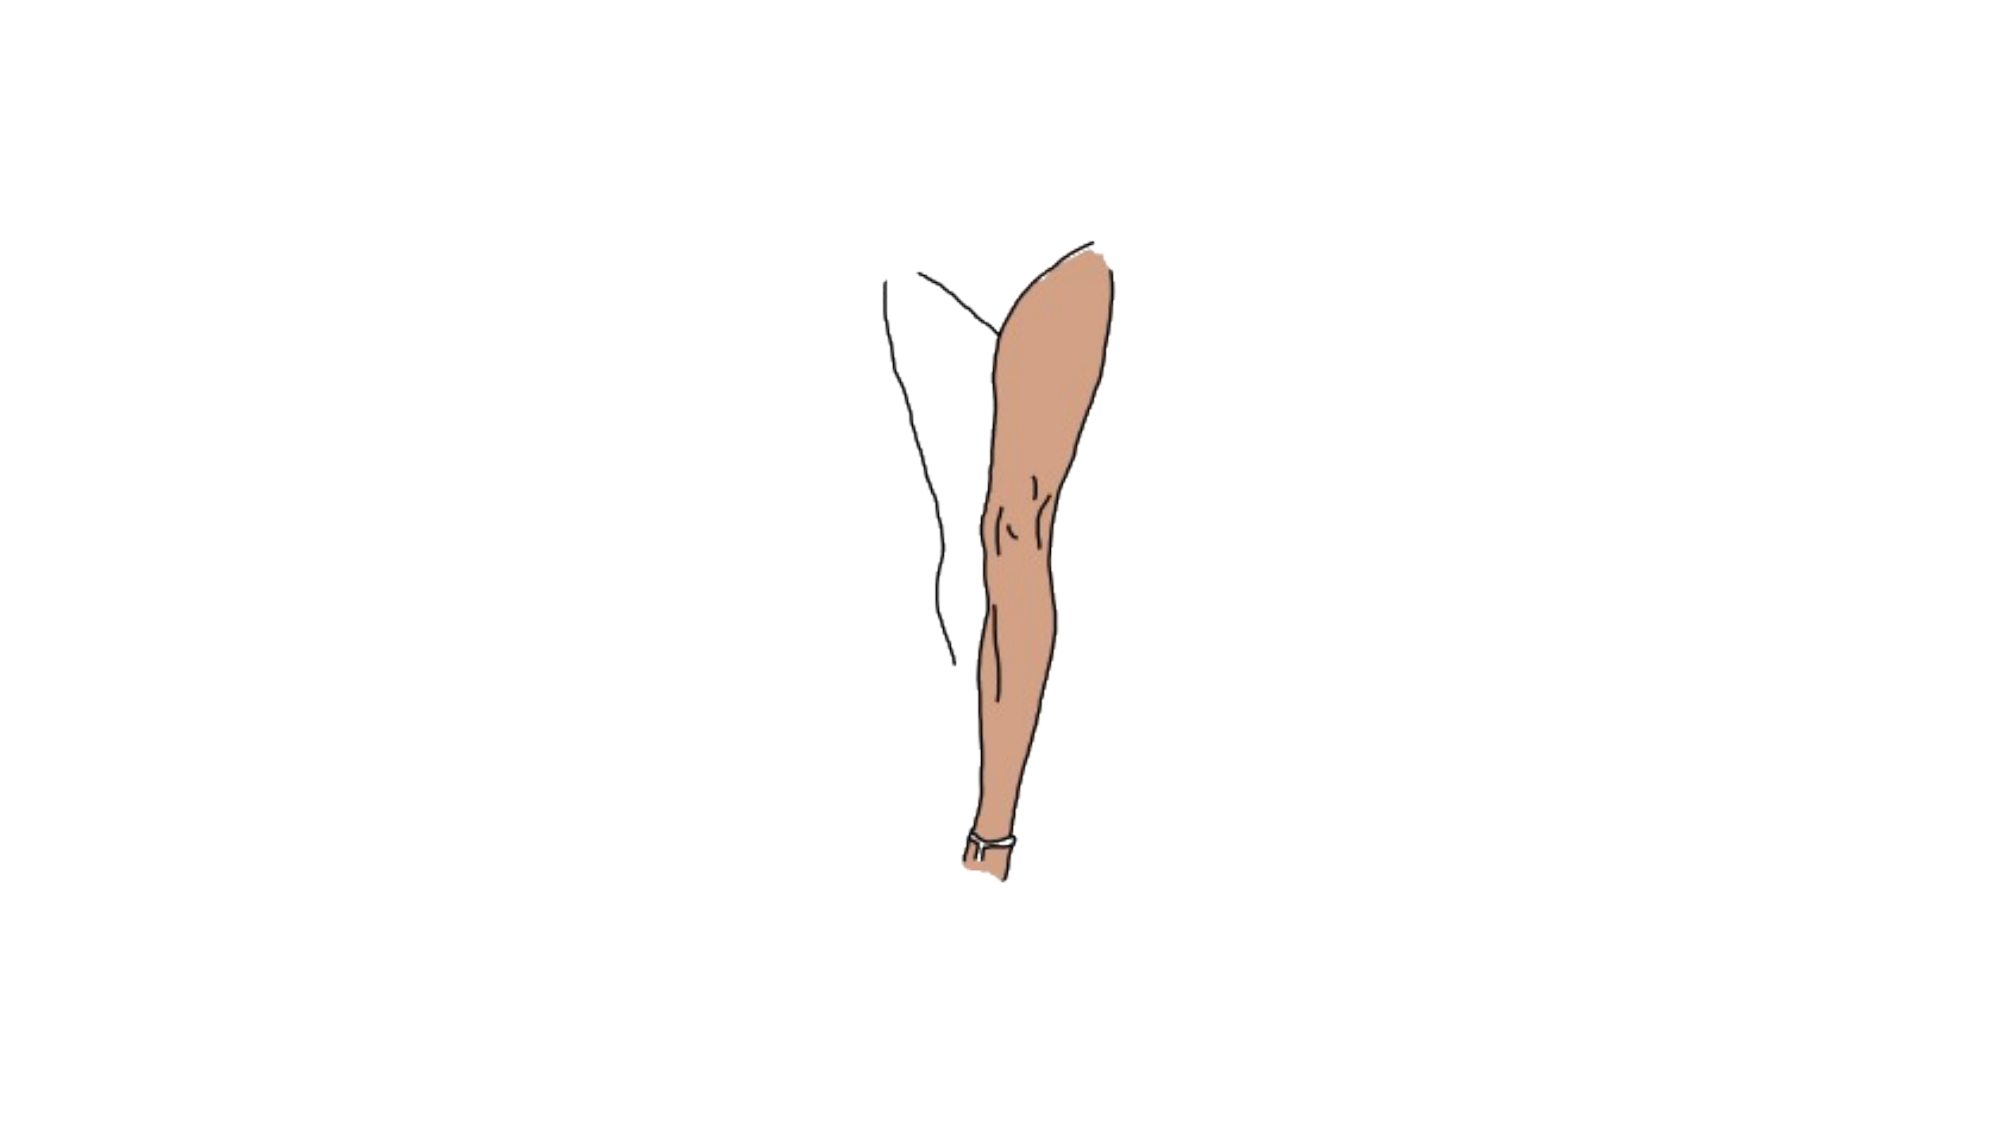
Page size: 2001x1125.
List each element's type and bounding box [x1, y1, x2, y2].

picture [643, 206, 1357, 919]
